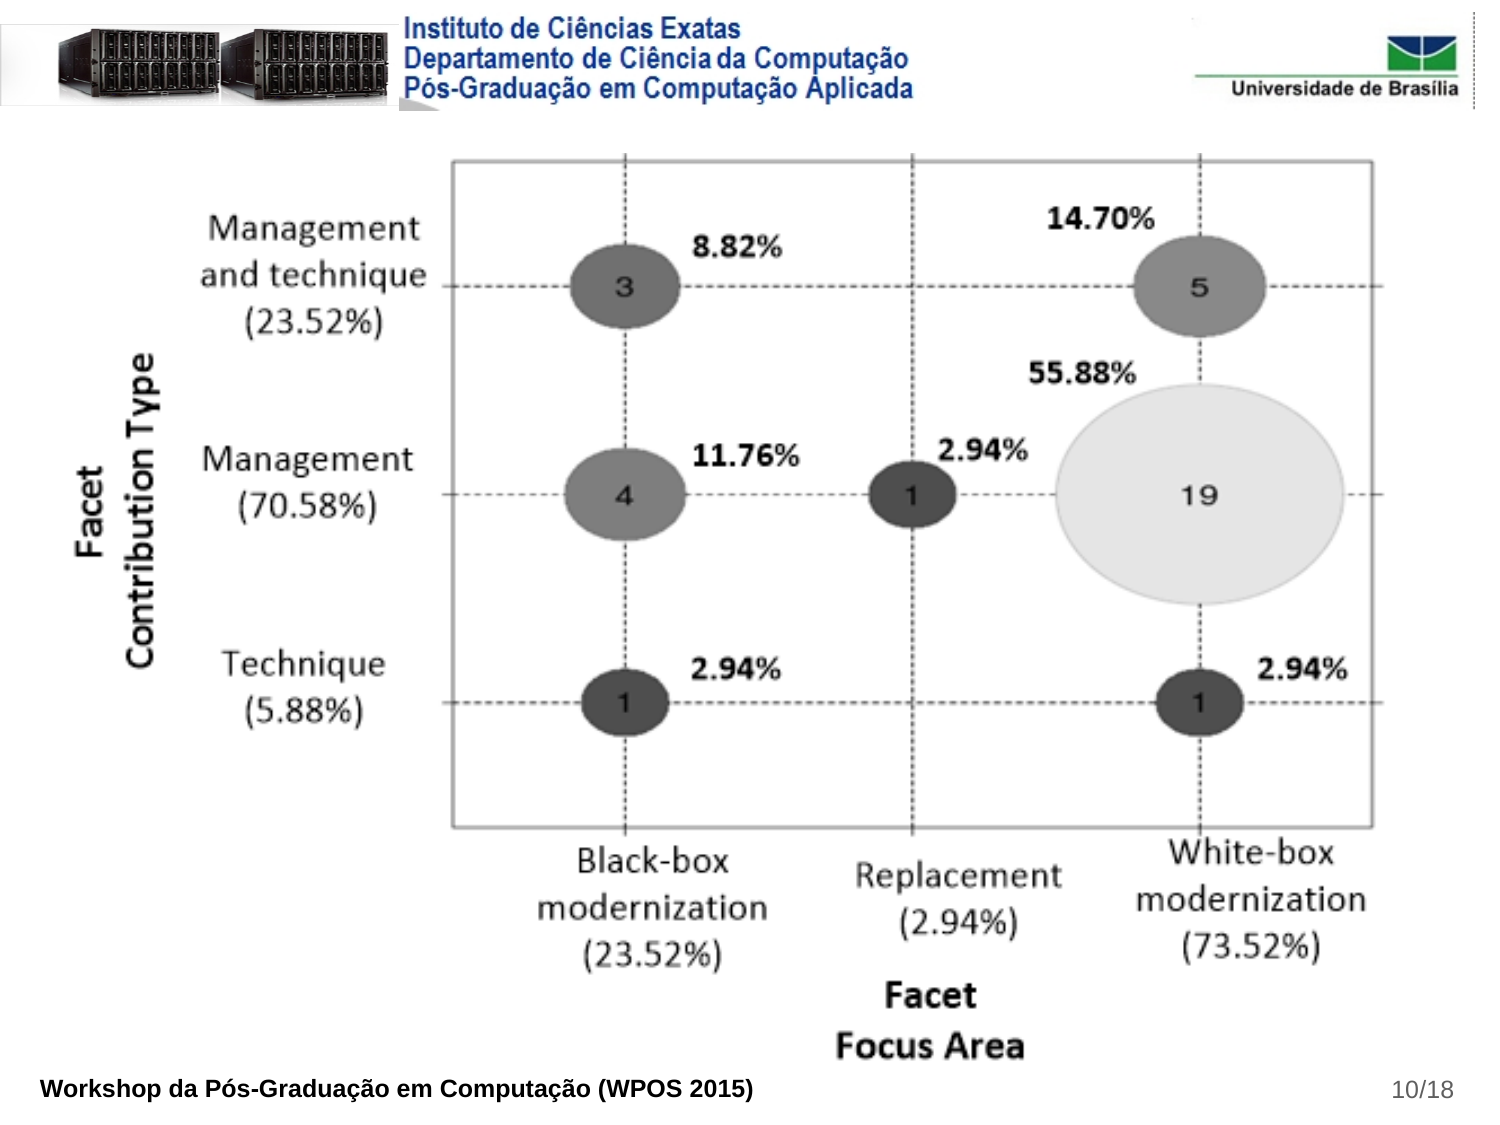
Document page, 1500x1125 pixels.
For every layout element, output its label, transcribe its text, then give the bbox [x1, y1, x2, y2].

text_box Workshop da Pós-Graduação em Computação (WPOS 2015) [24, 1049, 1367, 1125]
picture [0, 12, 1475, 111]
picture [59, 153, 1394, 1072]
text_box <number>/18 [1367, 1049, 1485, 1125]
